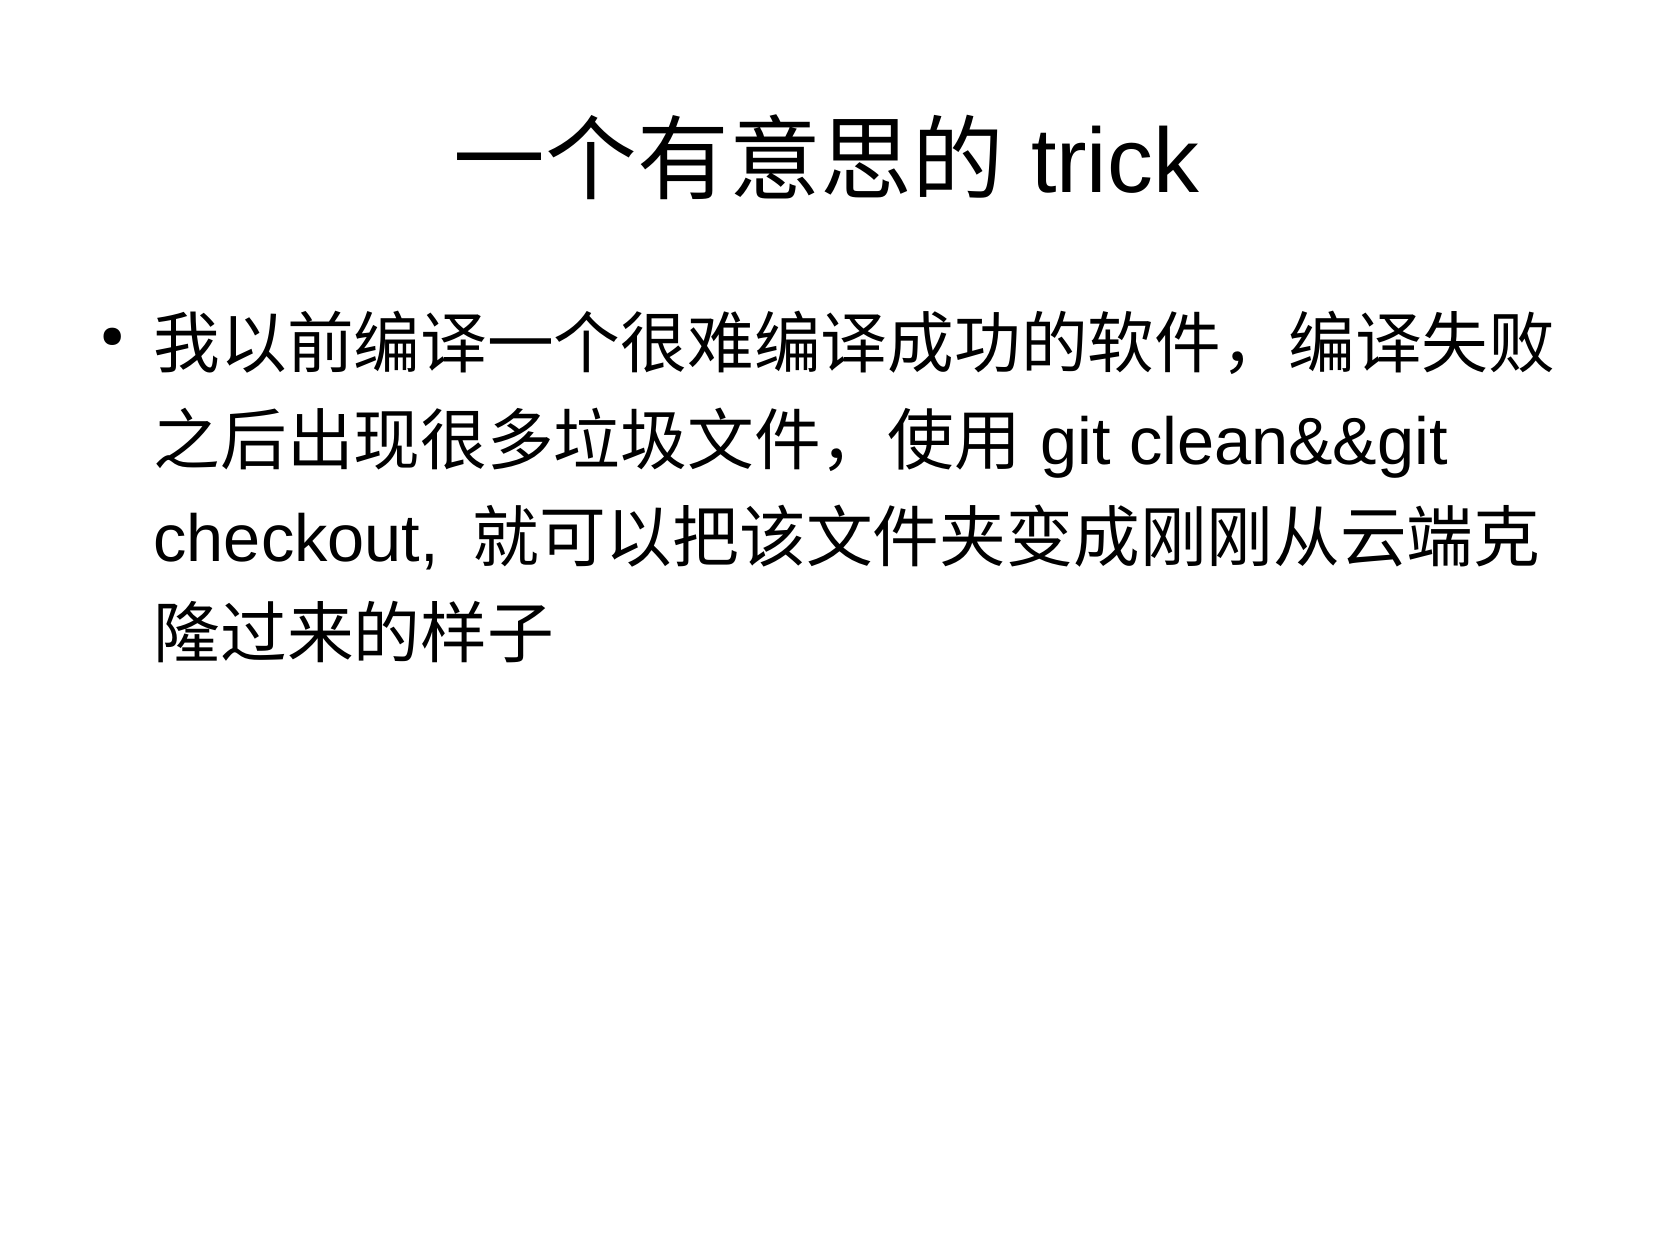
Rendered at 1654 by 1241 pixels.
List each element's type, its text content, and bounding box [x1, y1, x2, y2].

title 一个有意思的trick [82, 49, 1571, 257]
list 我以前编译一个很难编译成功的软件，编译失败之后出现很多垃圾文件，使用git clean&&git checkout, 就可以把该文件夹变成刚刚从云端克隆过来的样子 [82, 290, 1571, 1010]
